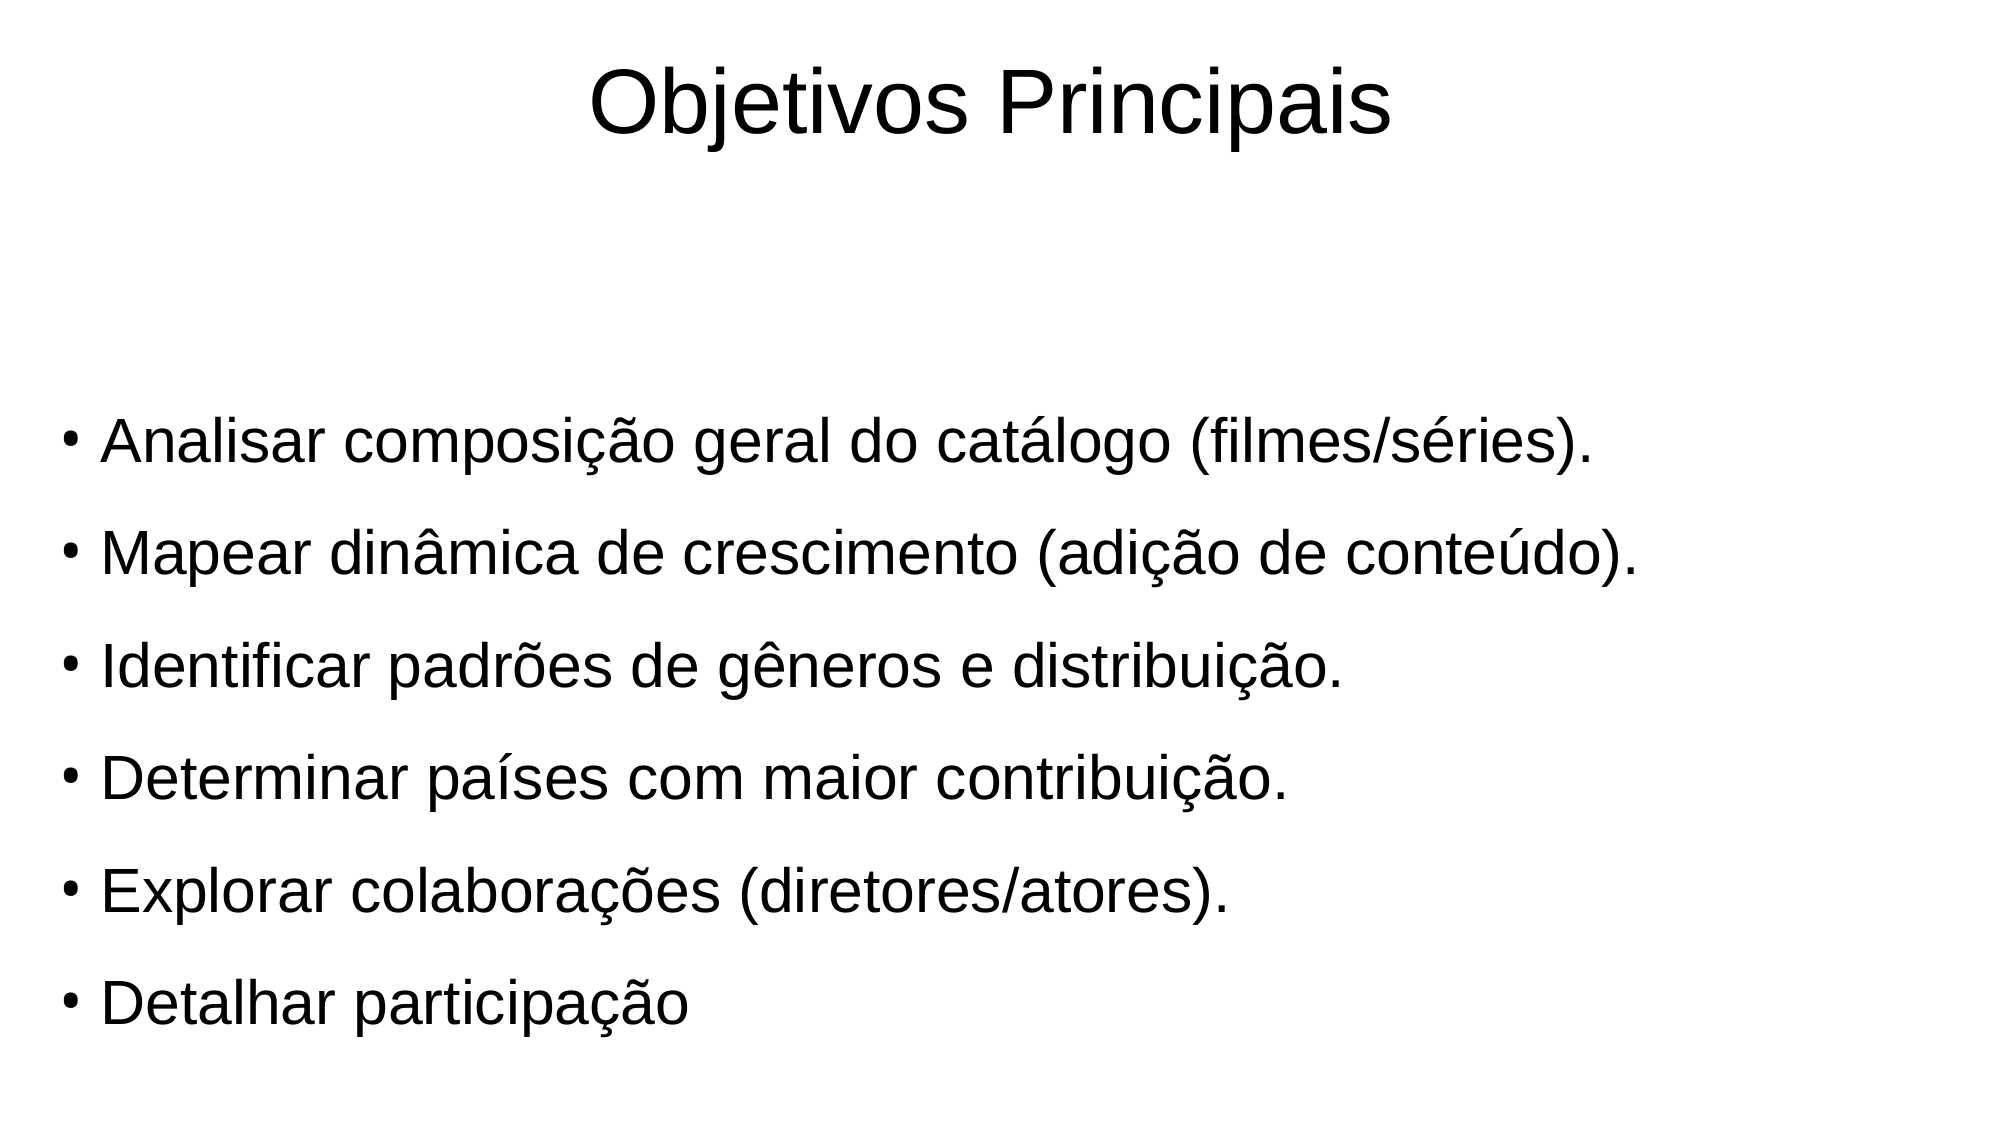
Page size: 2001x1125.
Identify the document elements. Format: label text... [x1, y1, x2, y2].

list Analisar composição geral do catálogo (filmes/séries). Mapear dinâmica de crescimento (adição de conteúdo). Identificar padrões de gêneros e distribuição. Determinar países com maior contribuição. Explorar colaborações (diretores/atores). Detalhar participação [44, 358, 2000, 1041]
title Objetivos Principais [573, 0, 1427, 208]
